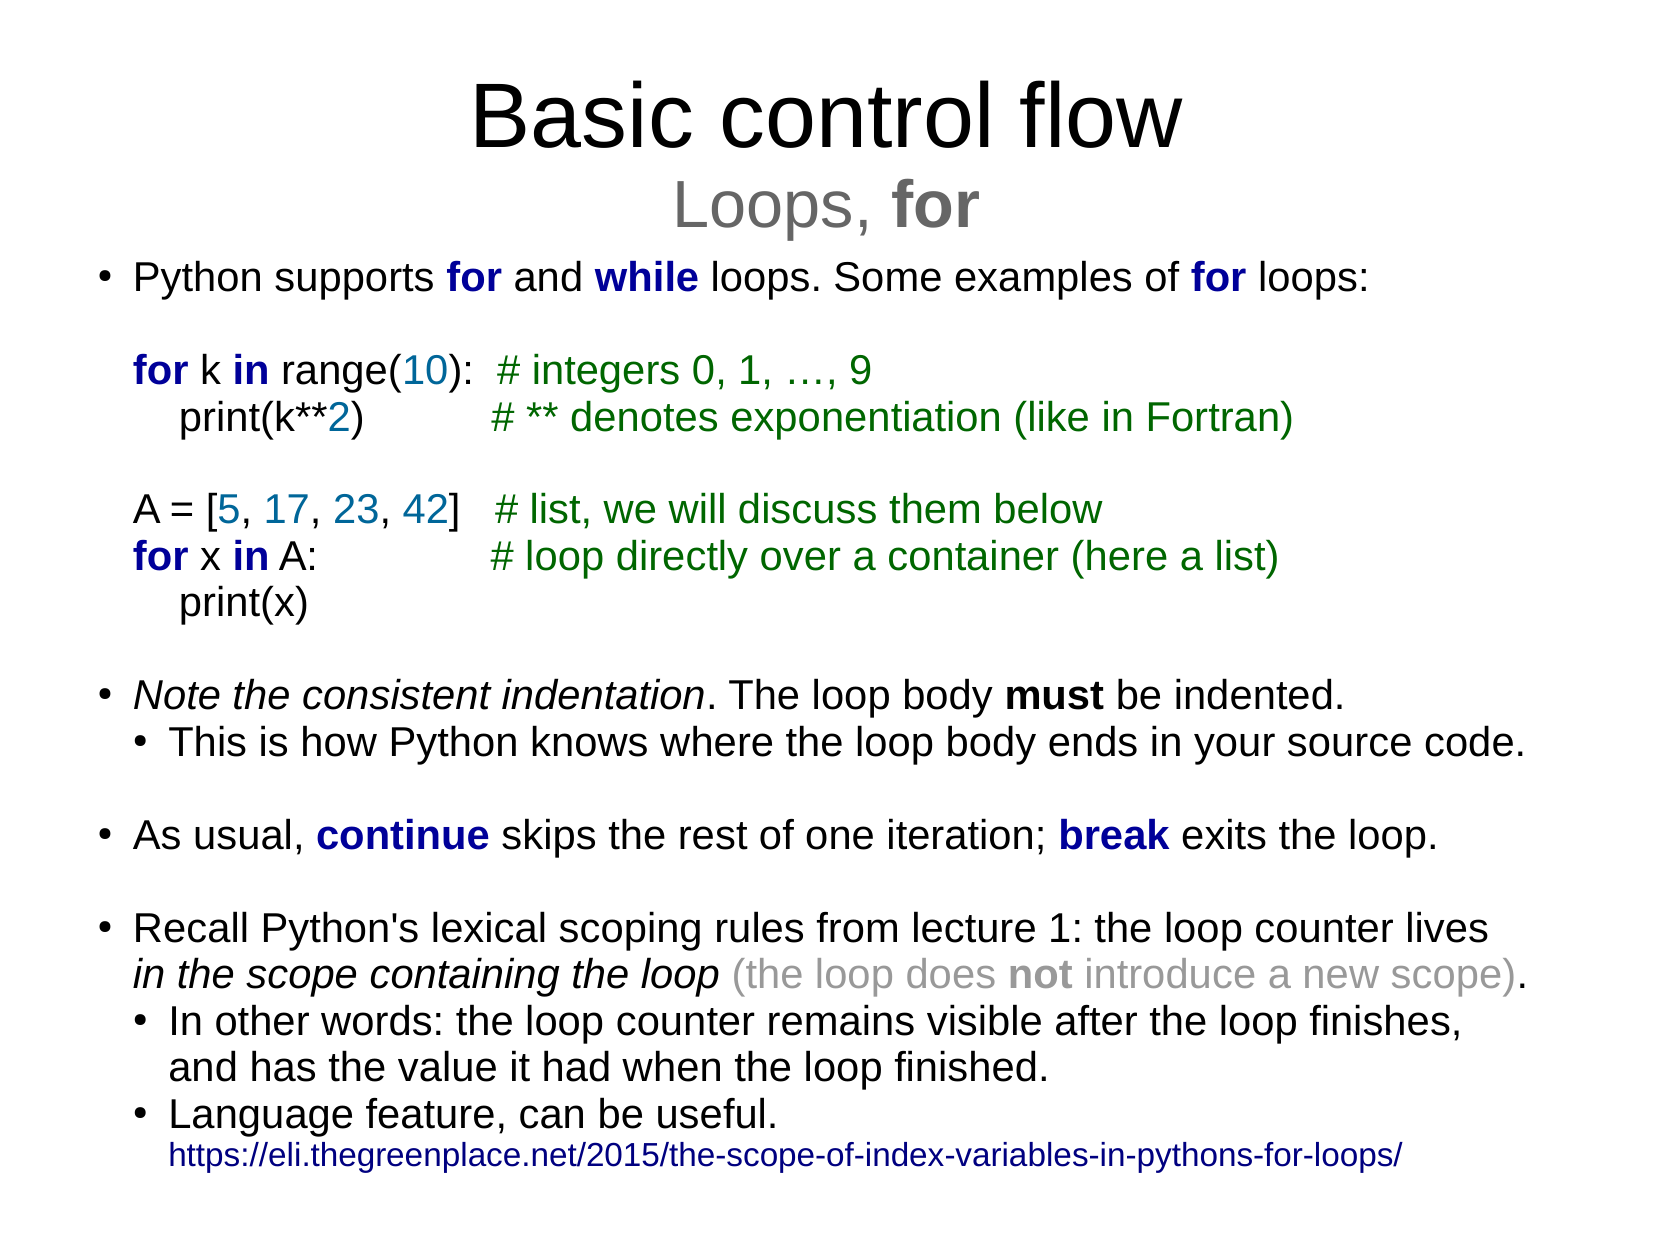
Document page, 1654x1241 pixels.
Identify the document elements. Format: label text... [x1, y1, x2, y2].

title Basic control flow Loops, for [82, 49, 1571, 257]
text_box Python supports for and while loops. Some examples of for loops: for k in range(10): # integers 0, 1, …, 9 print(k**2) # ** denotes exponentiation (like in Fortran) A = [5, 17, 23, 42] # list, we will discuss them below for x in A: # loop directly over a container (here a list) print(x) Note the consistent indentation. The loop body must be indented. This is how Python knows where the loop body ends in your source code. As usual, continue skips the rest of one iteration; break exits the loop. Recall Python's lexical scoping rules from lecture 1: the loop counter lives in the scope containing the loop (the loop does not introduce a new scope). In other words: the loop counter remains visible after the loop finishes, and has the value it had when the loop finished. Language feature, can be useful. https://eli.thegreenplace.net/2015/the-scope-of-index-variables-in-pythons-for-loops/ [82, 246, 1561, 1239]
